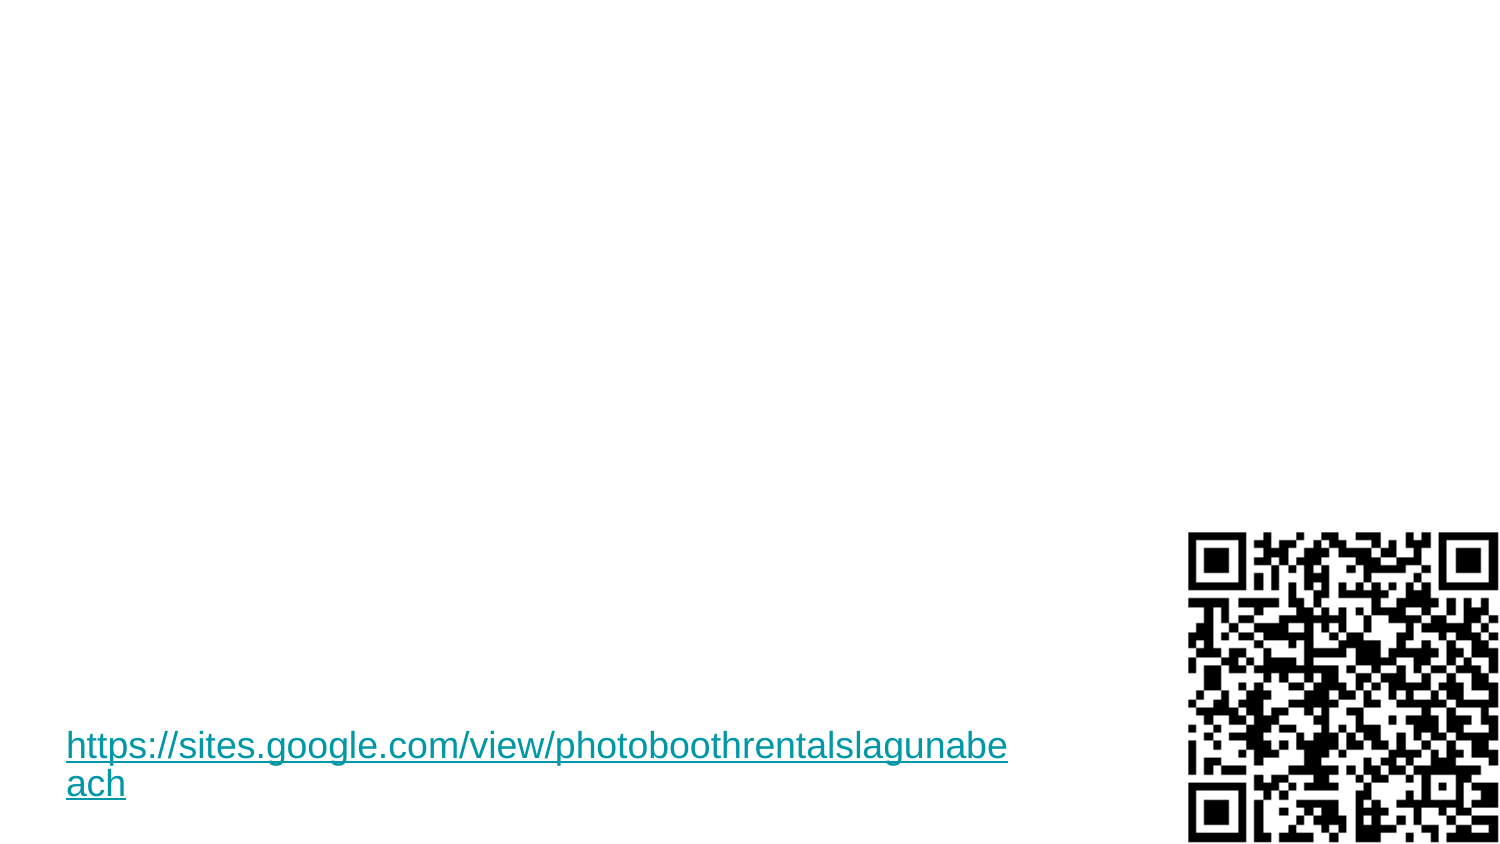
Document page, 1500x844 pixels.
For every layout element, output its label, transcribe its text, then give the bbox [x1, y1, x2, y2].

picture [1187, 531, 1500, 844]
list https://sites.google.com/view/photoboothrentalslagunabeach [51, 694, 1036, 794]
